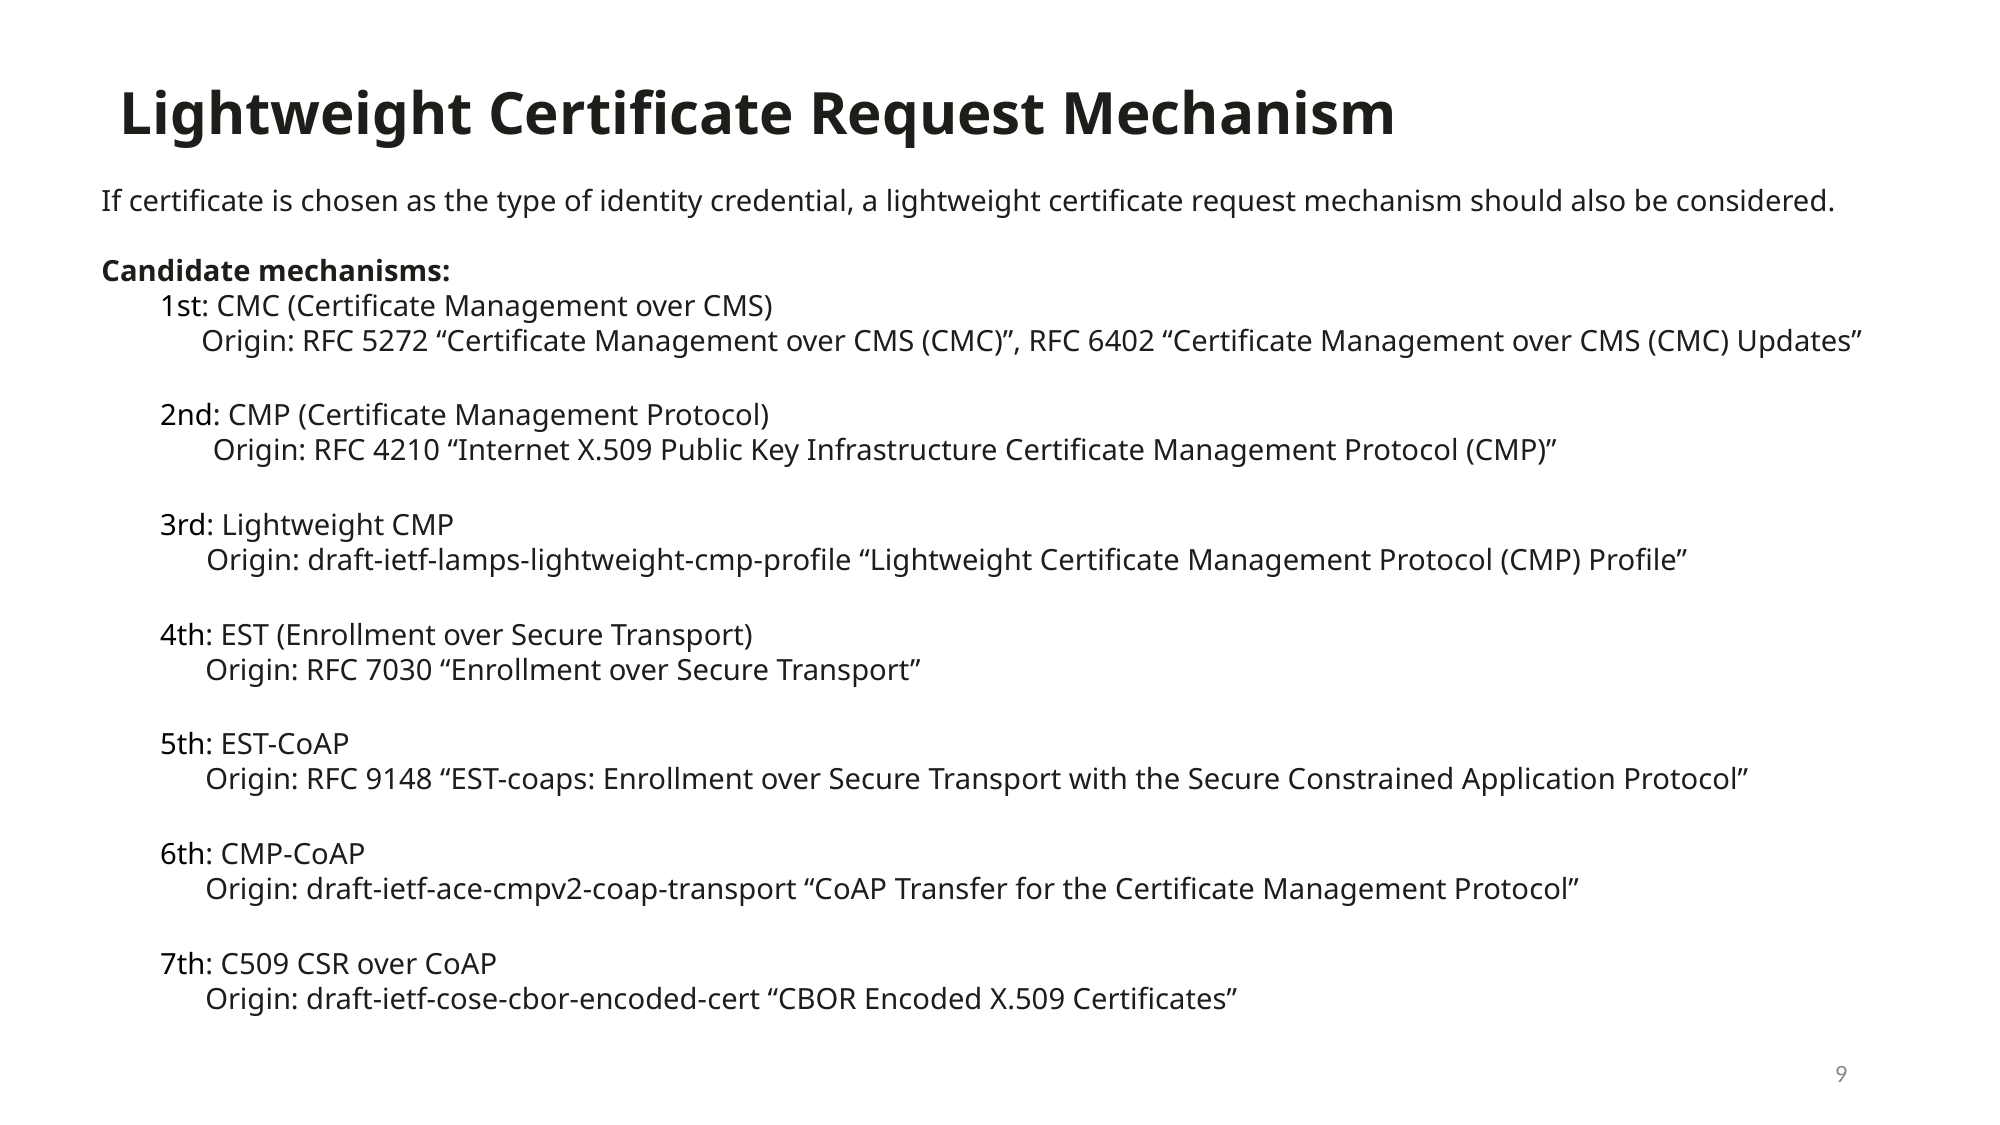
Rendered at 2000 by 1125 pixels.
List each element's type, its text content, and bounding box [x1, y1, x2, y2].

subtitle Lightweight Certificate Request Mechanism [119, 74, 1881, 174]
text_box If certificate is chosen as the type of identity credential, a lightweight certificate request mechanism should also be considered. Candidate mechanisms: : CMC (Certificate Management over CMS) Origin: RFC 5272 “Certificate Management over CMS (CMC)”, RFC 6402 “Certificate Management over CMS (CMC) Updates” : CMP (Certificate Management Protocol) Origin: RFC 4210 “Internet X.509 Public Key Infrastructure Certificate Management Protocol (CMP)” : Lightweight CMP Origin: draft-ietf-lamps-lightweight-cmp-profile “Lightweight Certificate Management Protocol (CMP) Profile” : EST (Enrollment over Secure Transport) Origin: RFC 7030 “Enrollment over Secure Transport” : EST-CoAP Origin: RFC 9148 “EST-coaps: Enrollment over Secure Transport with the Secure Constrained Application Protocol” : CMP-CoAP Origin: draft-ietf-ace-cmpv2-coap-transport “CoAP Transfer for the Certificate Management Protocol” : C509 CSR over CoAP Origin: draft-ietf-cose-cbor-encoded-cert “CBOR Encoded X.509 Certificates” [86, 174, 1926, 1058]
